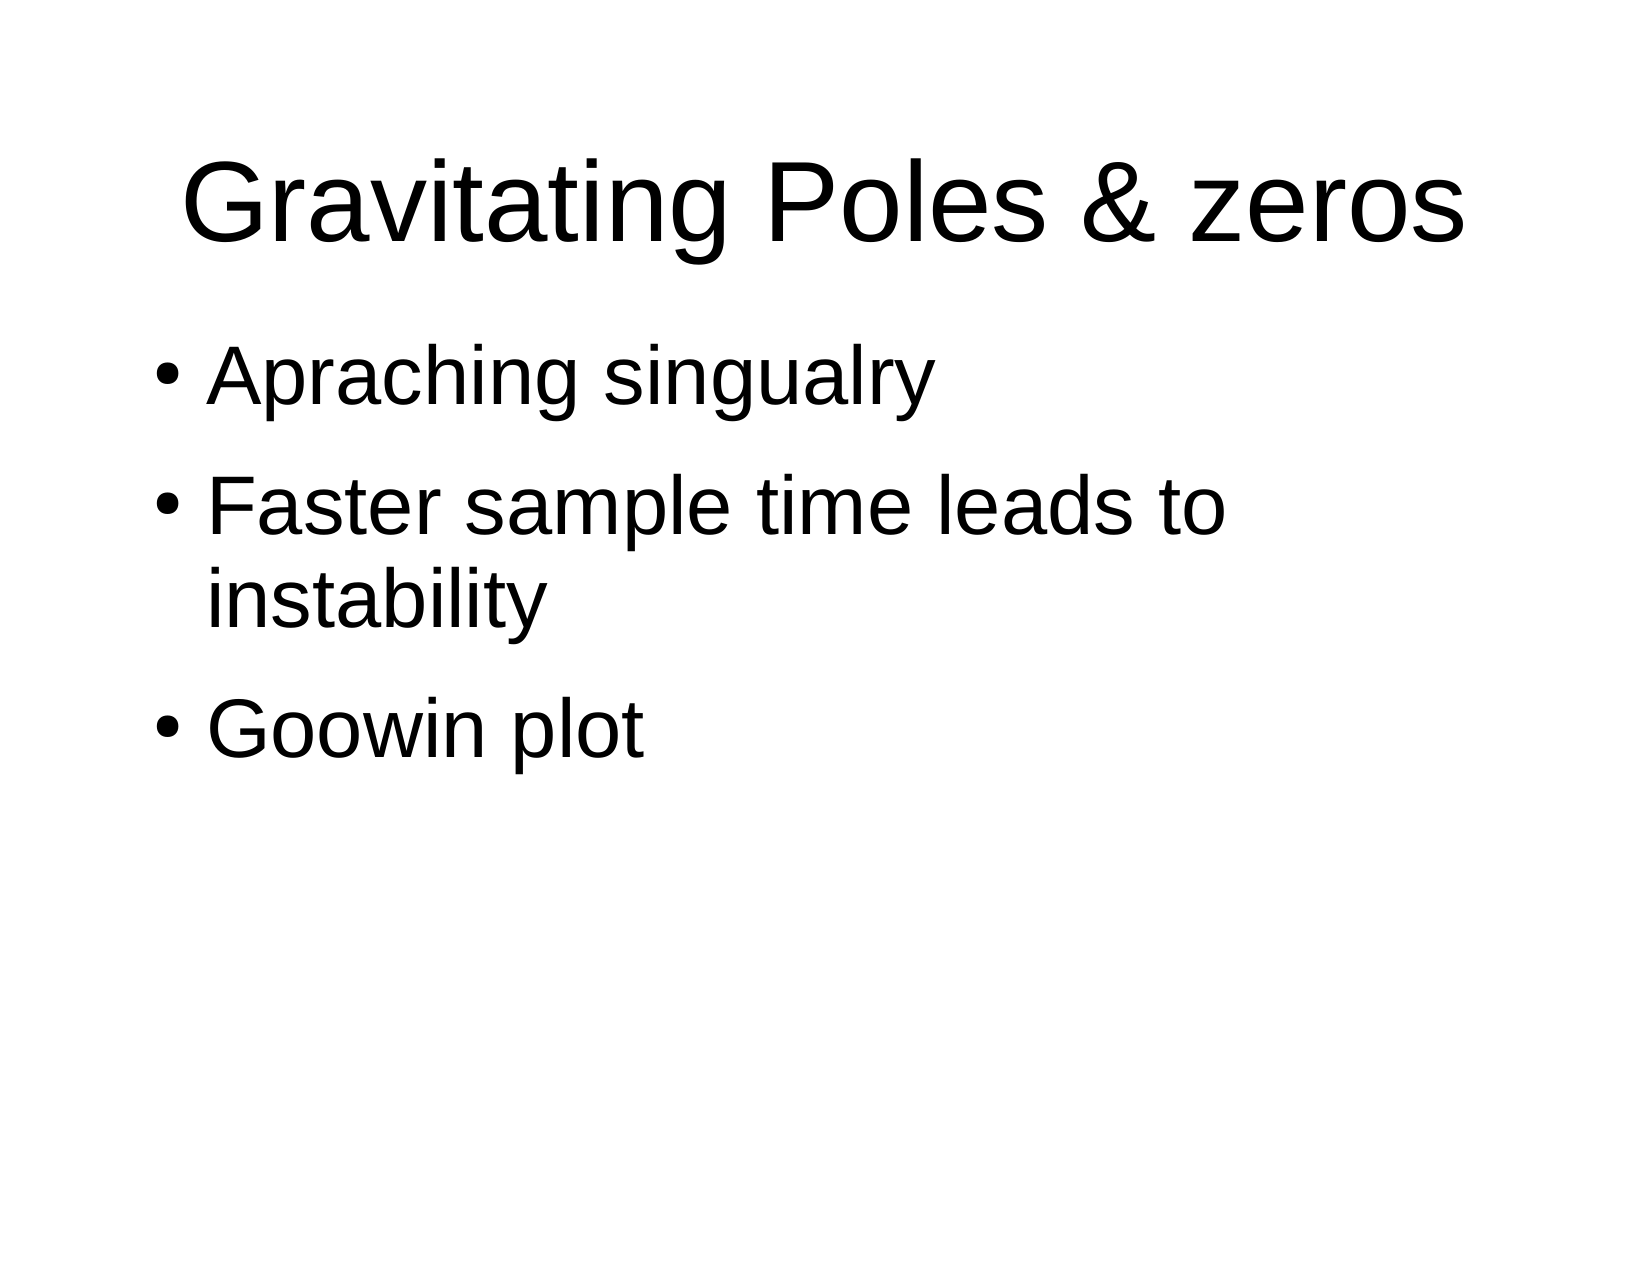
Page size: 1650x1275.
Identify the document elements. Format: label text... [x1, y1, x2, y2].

list Apraching singualry Faster sample time leads to instability Goowin plot [135, 329, 1515, 1001]
title Gravitating Poles & zeros [135, 104, 1515, 298]
